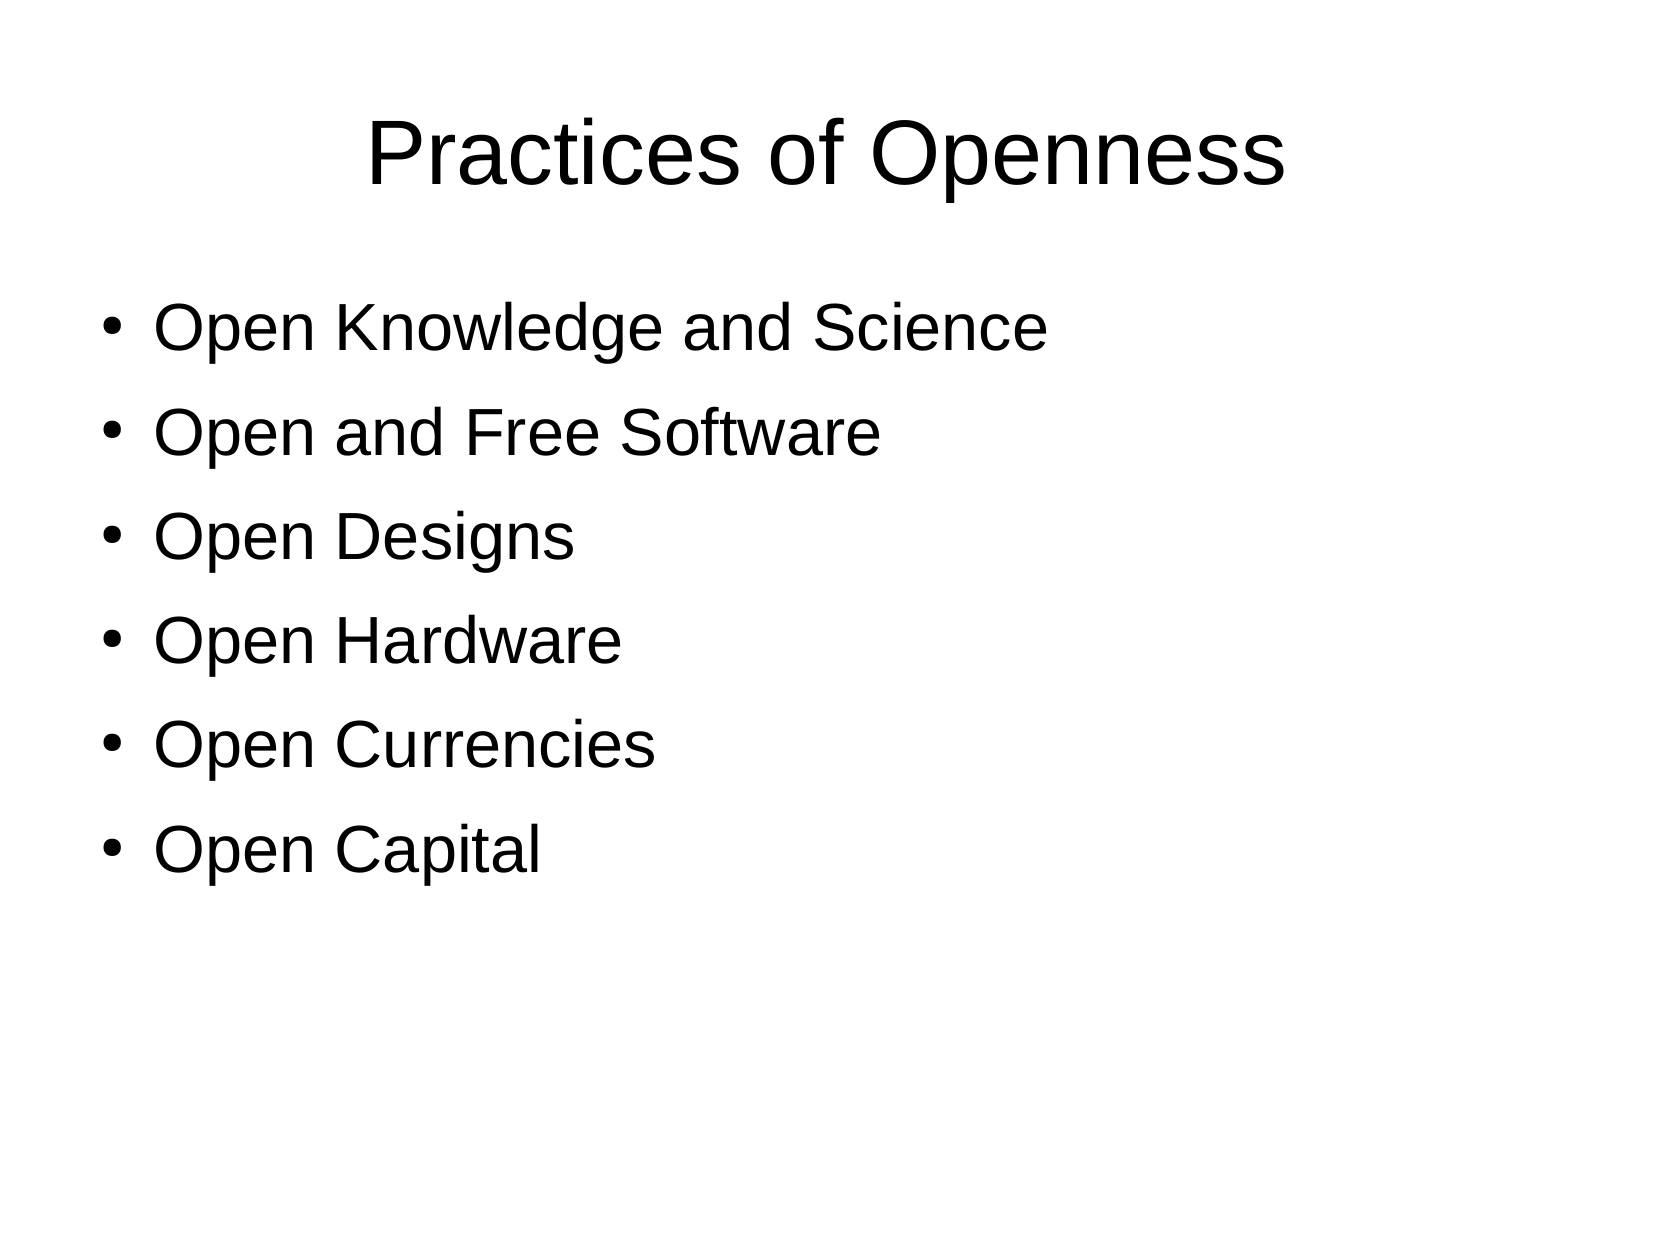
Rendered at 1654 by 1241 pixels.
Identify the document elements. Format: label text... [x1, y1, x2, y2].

title Practices of Openness [82, 49, 1571, 257]
list Open Knowledge and Science Open and Free Software Open Designs Open Hardware Open Currencies Open Capital [82, 290, 1571, 1010]
